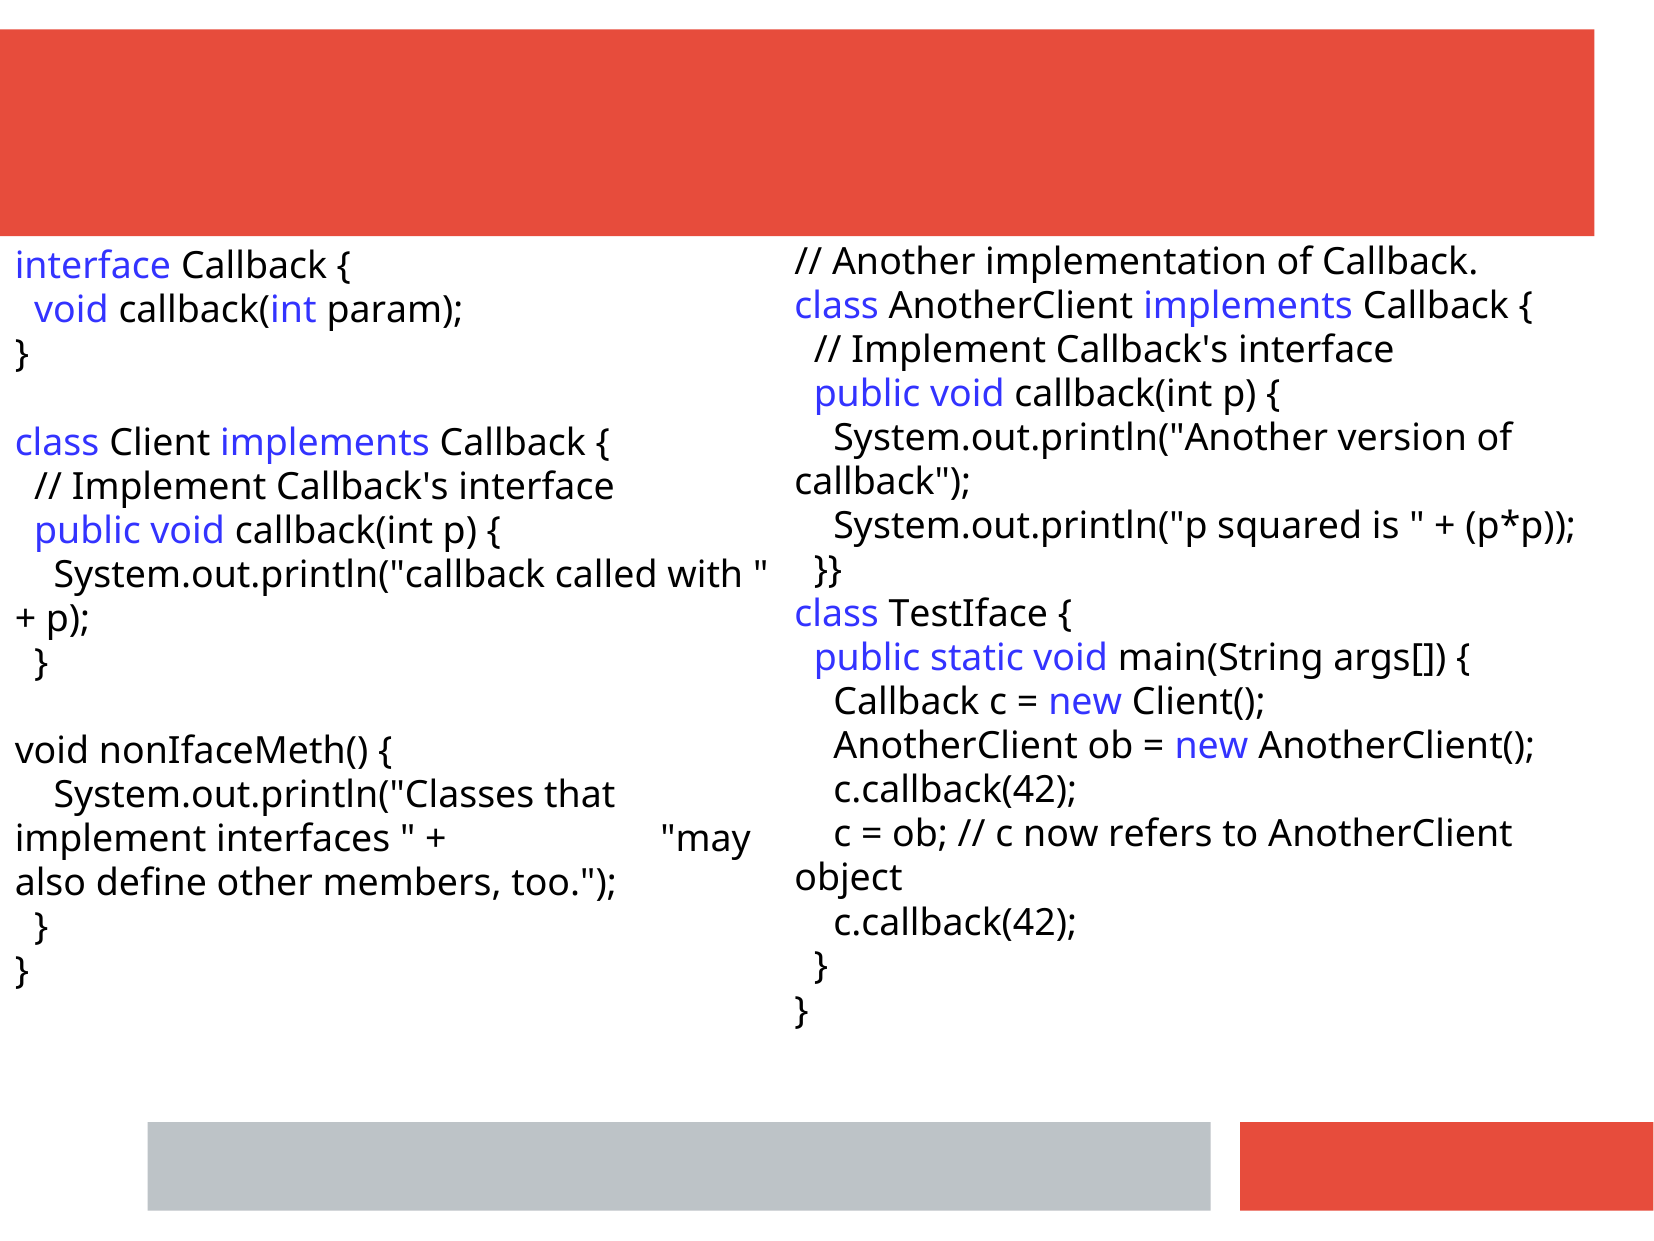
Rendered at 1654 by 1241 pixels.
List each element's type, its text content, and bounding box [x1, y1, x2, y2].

text_box // Another implementation of Callback. class AnotherClient implements Callback { // Implement Callback's interface public void callback(int p) { System.out.println("Another version of callback"); System.out.println("p squared is " + (p*p)); }} class TestIface { public static void main(String args[]) { Callback c = new Client(); AnotherClient ob = new AnotherClient(); c.callback(42); c = ob; // c now refers to AnotherClient object c.callback(42); } } [779, 231, 1594, 1217]
text_box interface Callback { void callback(int param); } class Client implements Callback { // Implement Callback's interface public void callback(int p) { System.out.println("callback called with " + p); } void nonIfaceMeth() { System.out.println("Classes that implement interfaces " + "may also define other members, too."); } } [0, 236, 779, 1087]
